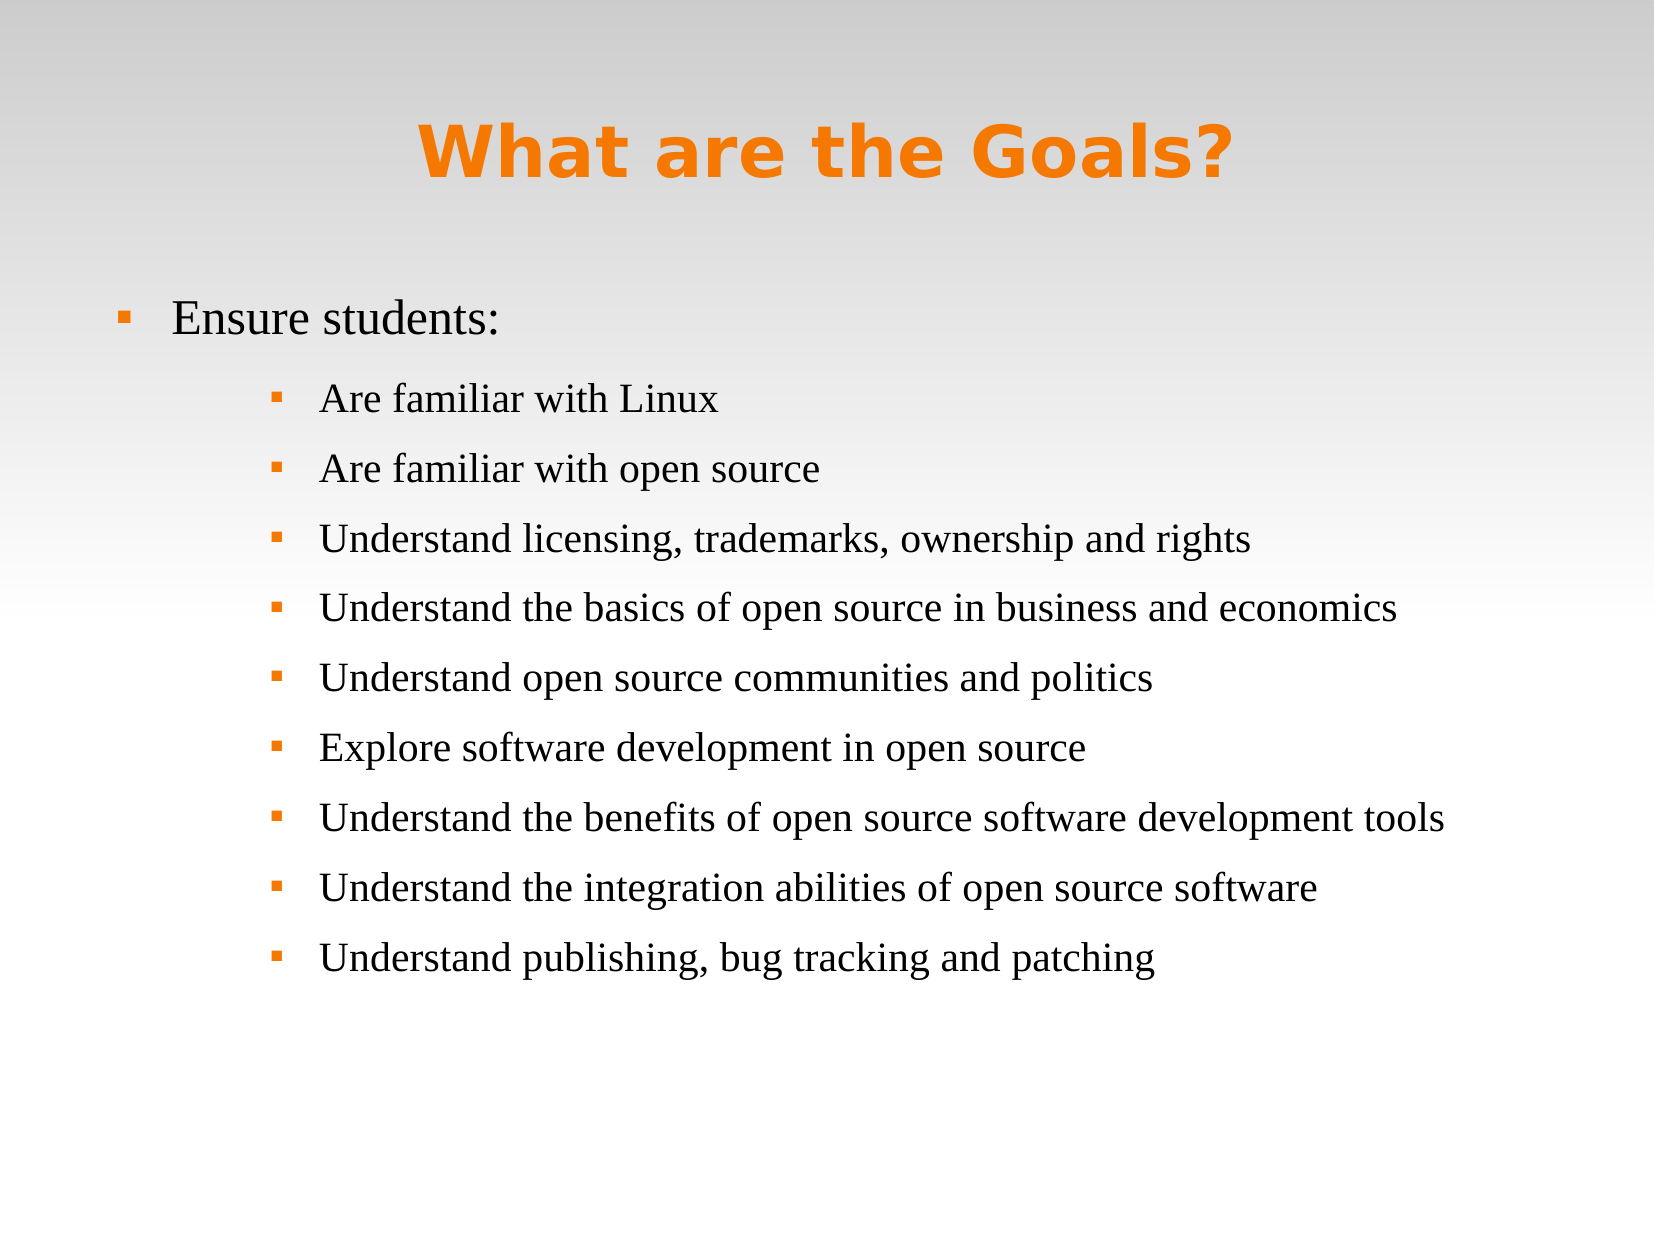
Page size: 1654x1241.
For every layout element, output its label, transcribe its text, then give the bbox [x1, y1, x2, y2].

list Ensure students: Are familiar with Linux Are familiar with open source Understand licensing, trademarks, ownership and rights Understand the basics of open source in business and economics Understand open source communities and politics Explore software development in open source Understand the benefits of open source software development tools Understand the integration abilities of open source software Understand publishing, bug tracking and patching [82, 290, 1571, 1109]
title What are the Goals? [82, 49, 1571, 257]
